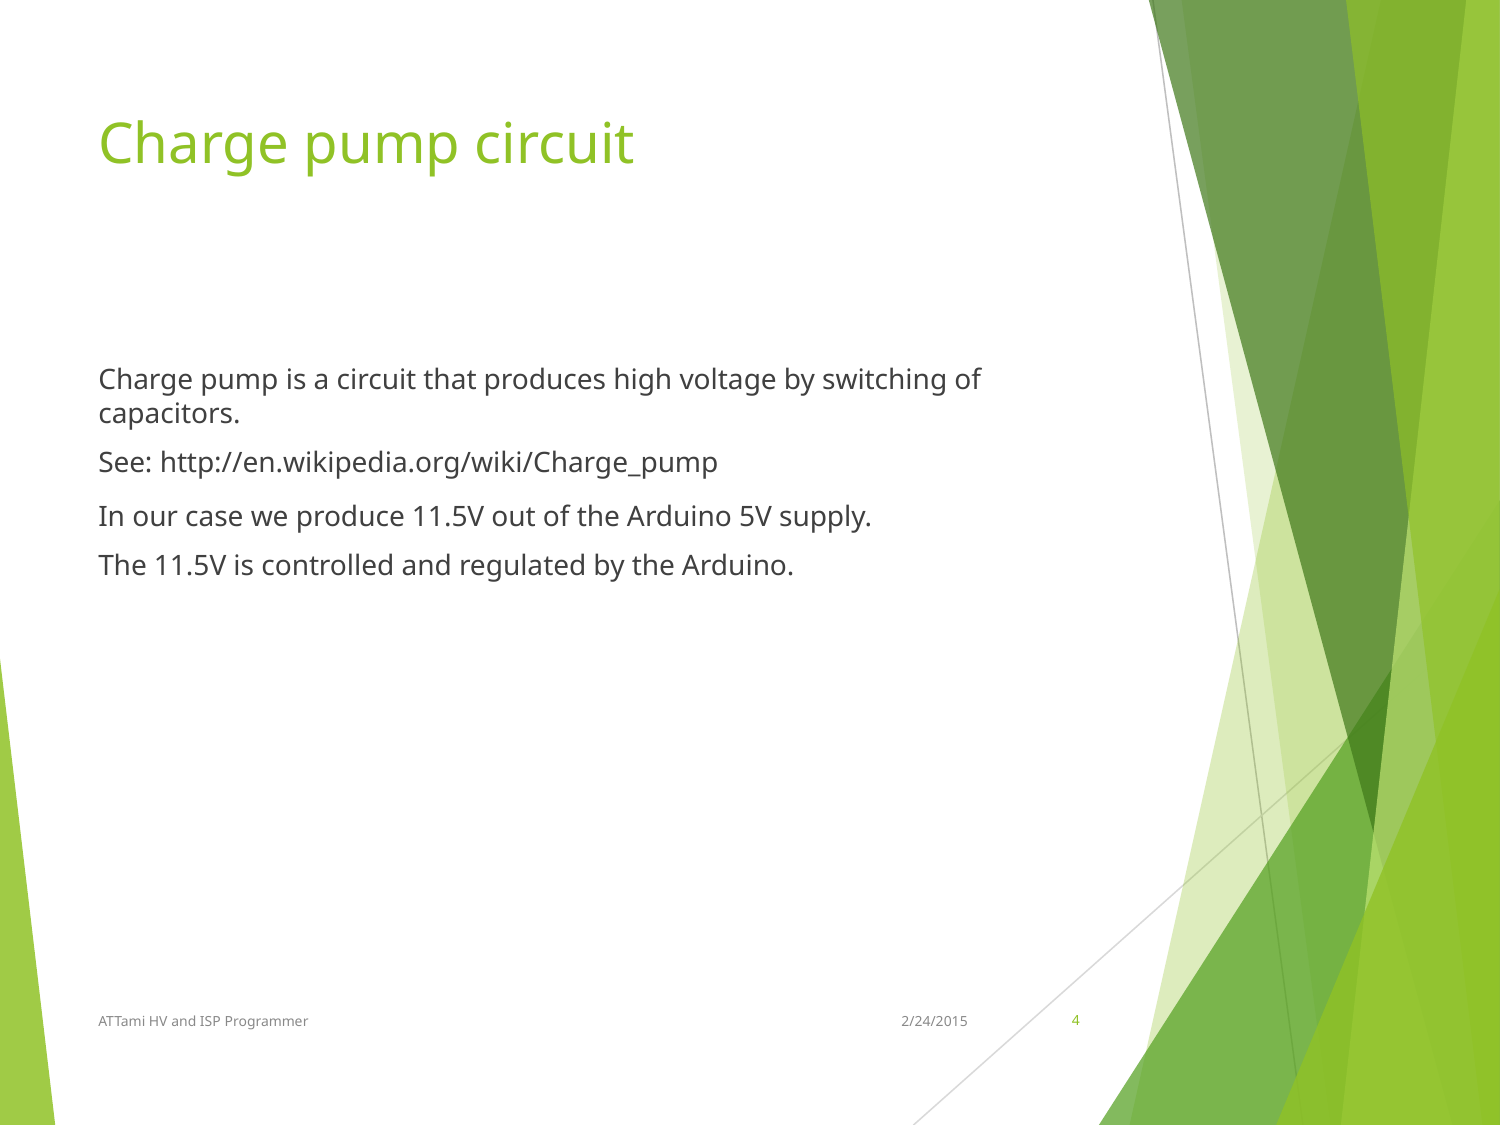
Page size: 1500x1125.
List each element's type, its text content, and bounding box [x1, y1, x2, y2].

text_box ATTami HV and ISP Programmer [83, 991, 859, 1051]
text_box 2/24/2015 [886, 991, 999, 1051]
text_box [1056, 991, 1142, 1051]
list Charge pump is a circuit that produces high voltage by switching of capacitors. See: http://en.wikipedia.org/wiki/Charge_pump In our case we produce 11.5V out of the Arduino 5V supply. The 11.5V is controlled and regulated by the Arduino. [83, 354, 1142, 992]
title Charge pump circuit [83, 99, 1142, 317]
